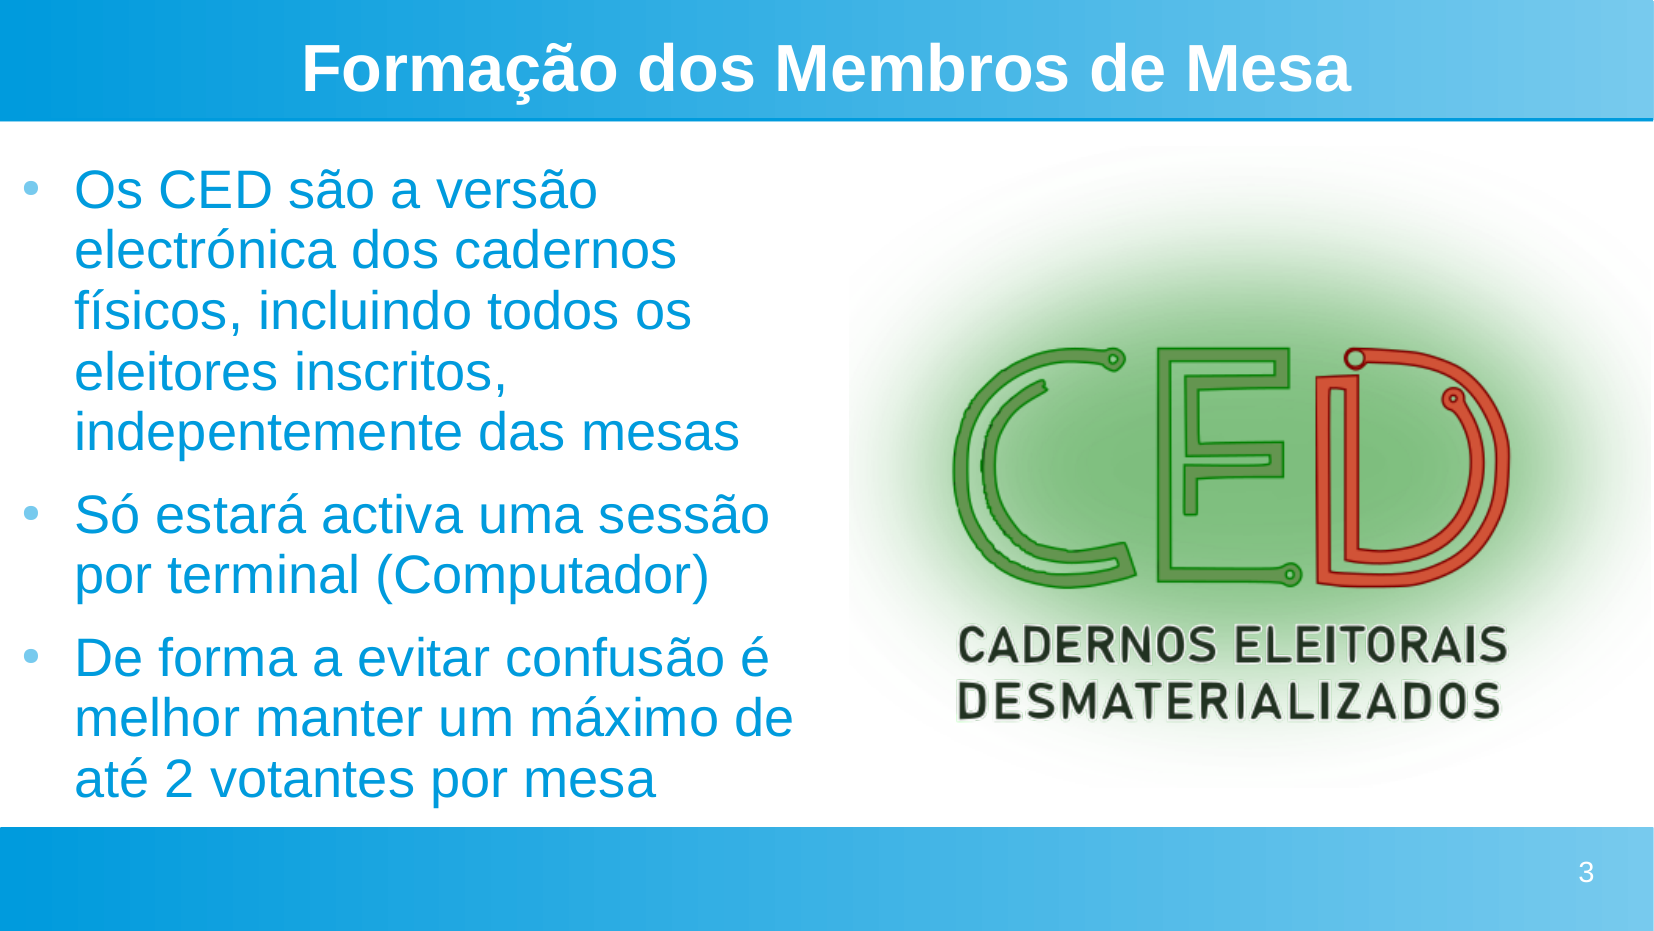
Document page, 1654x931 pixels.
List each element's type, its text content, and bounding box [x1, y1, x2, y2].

title Formação dos Membros de Mesa [59, 29, 1595, 108]
list Os CED são a versão electrónica dos cadernos físicos, incluindo todos os eleitores inscritos, indepentemente das mesas Só estará activa uma sessão por terminal (Computador) De forma a evitar confusão é melhor manter um máximo de até 2 votantes por mesa [3, 159, 849, 788]
picture [849, 146, 1651, 788]
